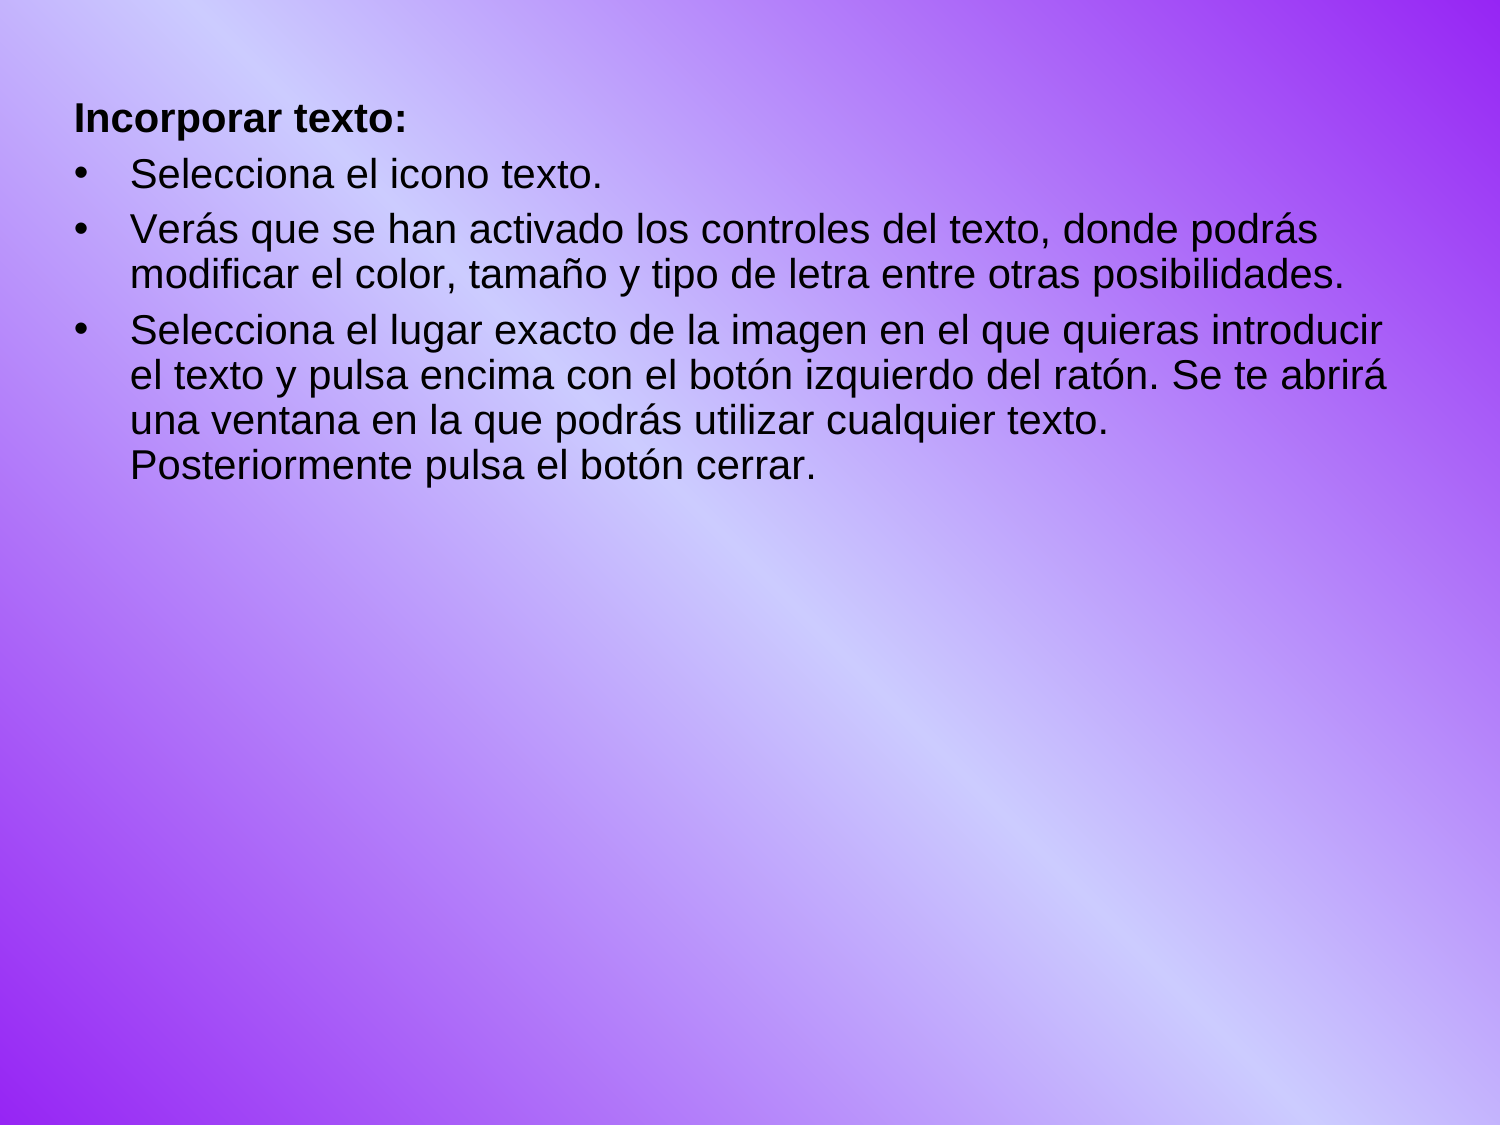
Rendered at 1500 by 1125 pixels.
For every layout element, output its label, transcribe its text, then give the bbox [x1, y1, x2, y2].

list Incorporar texto: Selecciona el icono texto. Verás que se han activado los controles del texto, donde podrás modificar el color, tamaño y tipo de letra entre otras posibilidades. Selecciona el lugar exacto de la imagen en el que quieras introducir el texto y pulsa encima con el botón izquierdo del ratón. Se te abrirá una ventana en la que podrás utilizar cualquier texto. Posteriormente pulsa el botón cerrar. [59, 89, 1410, 1004]
